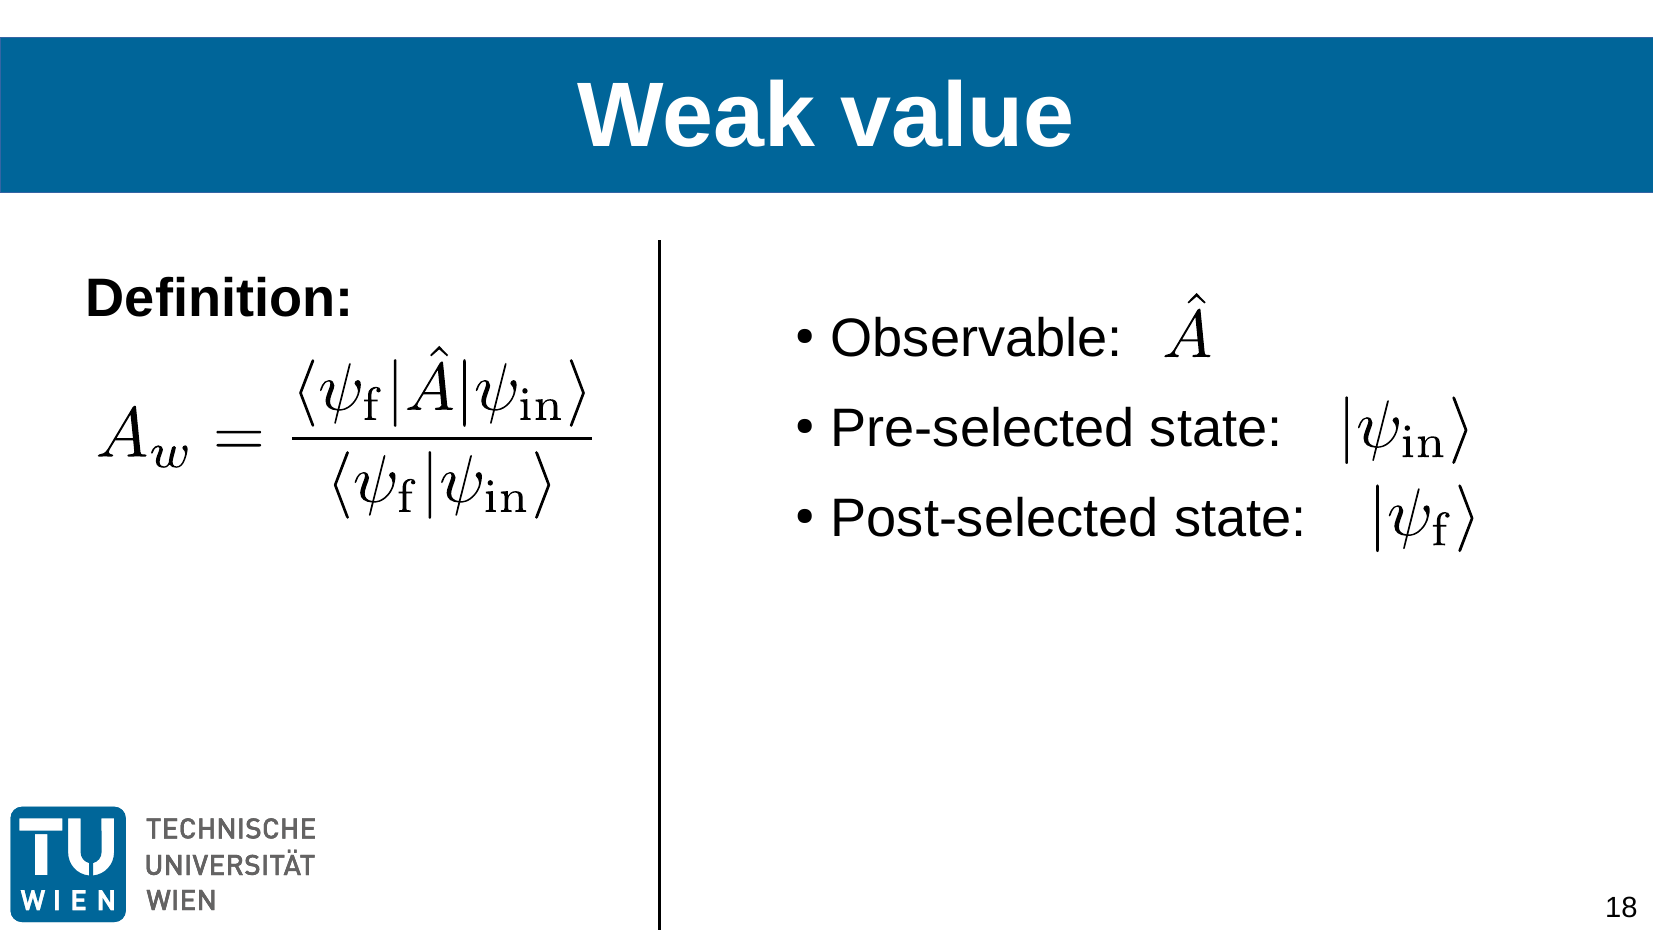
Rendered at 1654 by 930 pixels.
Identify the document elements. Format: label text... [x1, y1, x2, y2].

picture [96, 361, 189, 489]
picture [1319, 384, 1485, 566]
picture [195, 334, 606, 530]
list Definition: [85, 267, 406, 346]
list Observable: Pre-selected state: Post-selected state: [795, 217, 1571, 757]
picture [1155, 270, 1231, 382]
title Weak value [0, 37, 1653, 193]
